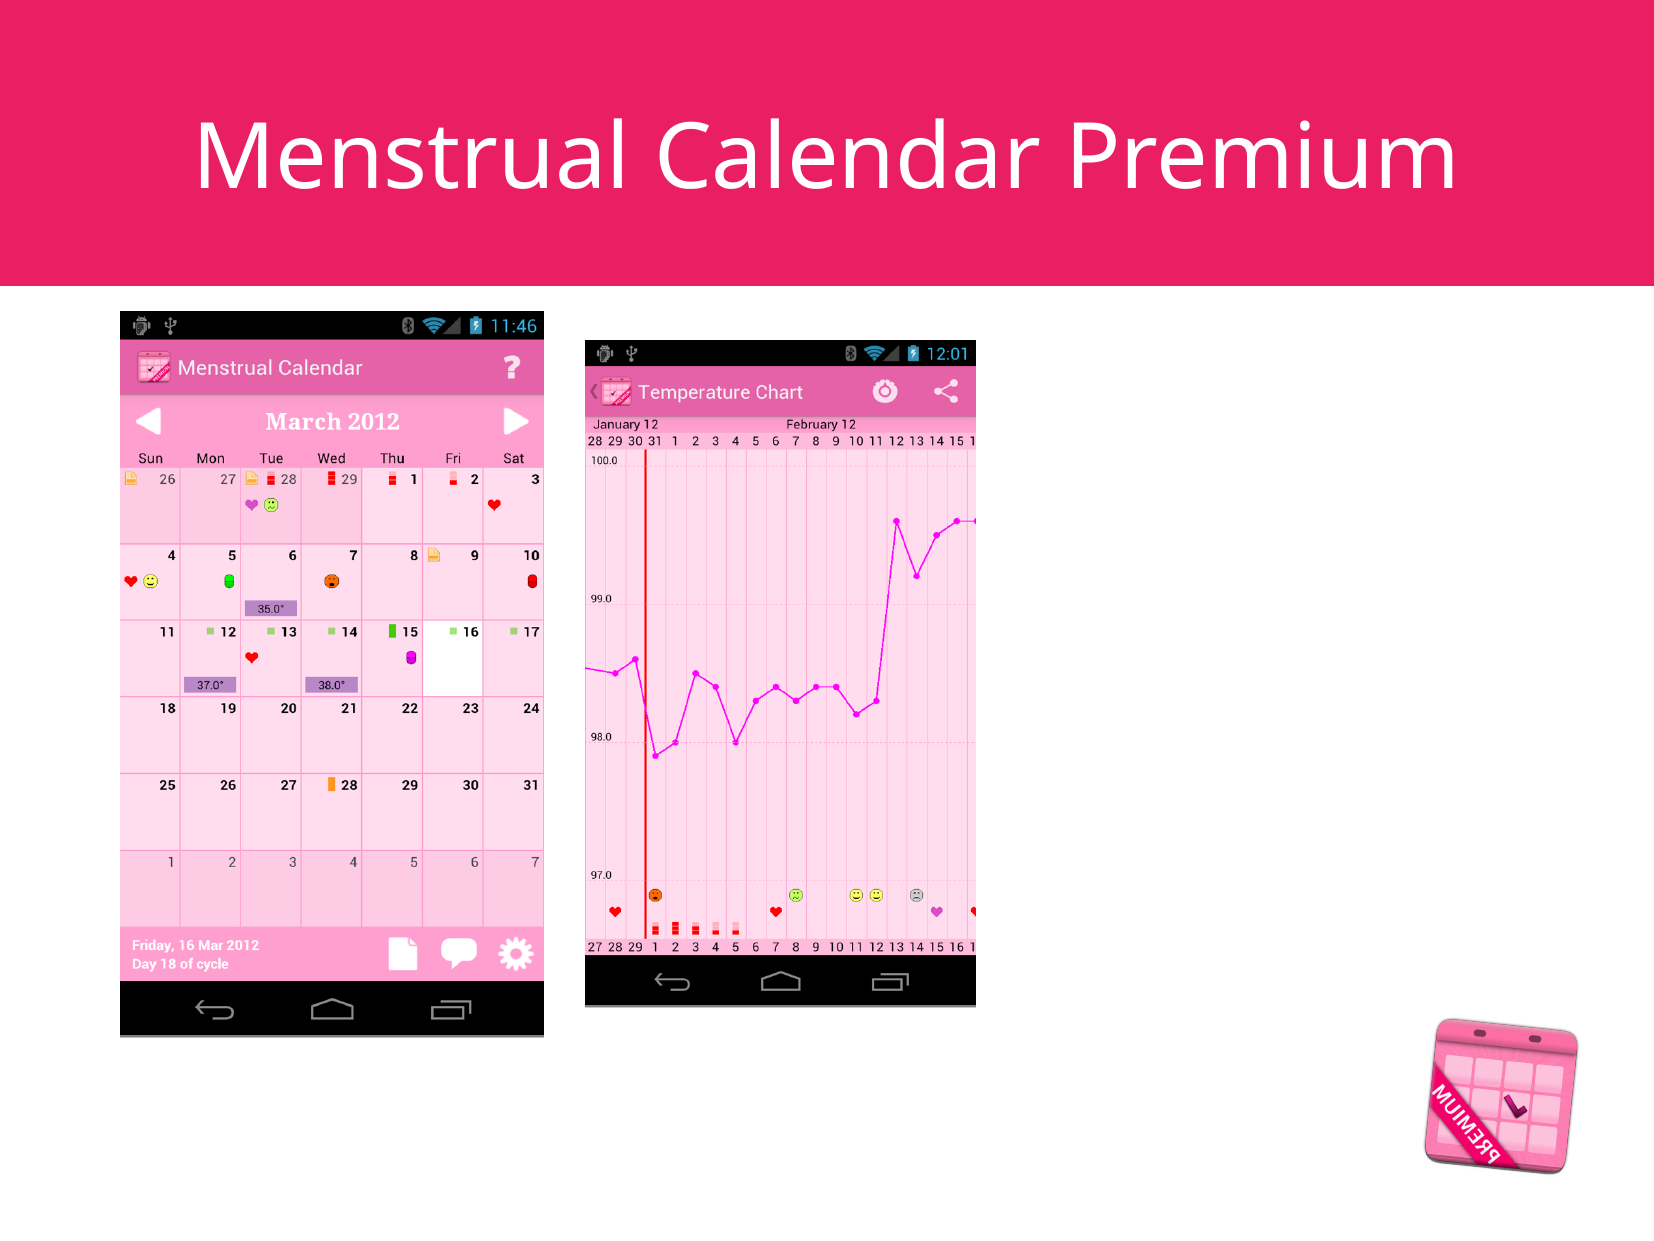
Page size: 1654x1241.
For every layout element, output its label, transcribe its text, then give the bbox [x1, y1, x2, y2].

picture [1410, 1004, 1592, 1187]
picture [585, 340, 976, 1006]
title Menstrual Calendar Premium [82, 49, 1571, 257]
picture [120, 311, 544, 1036]
